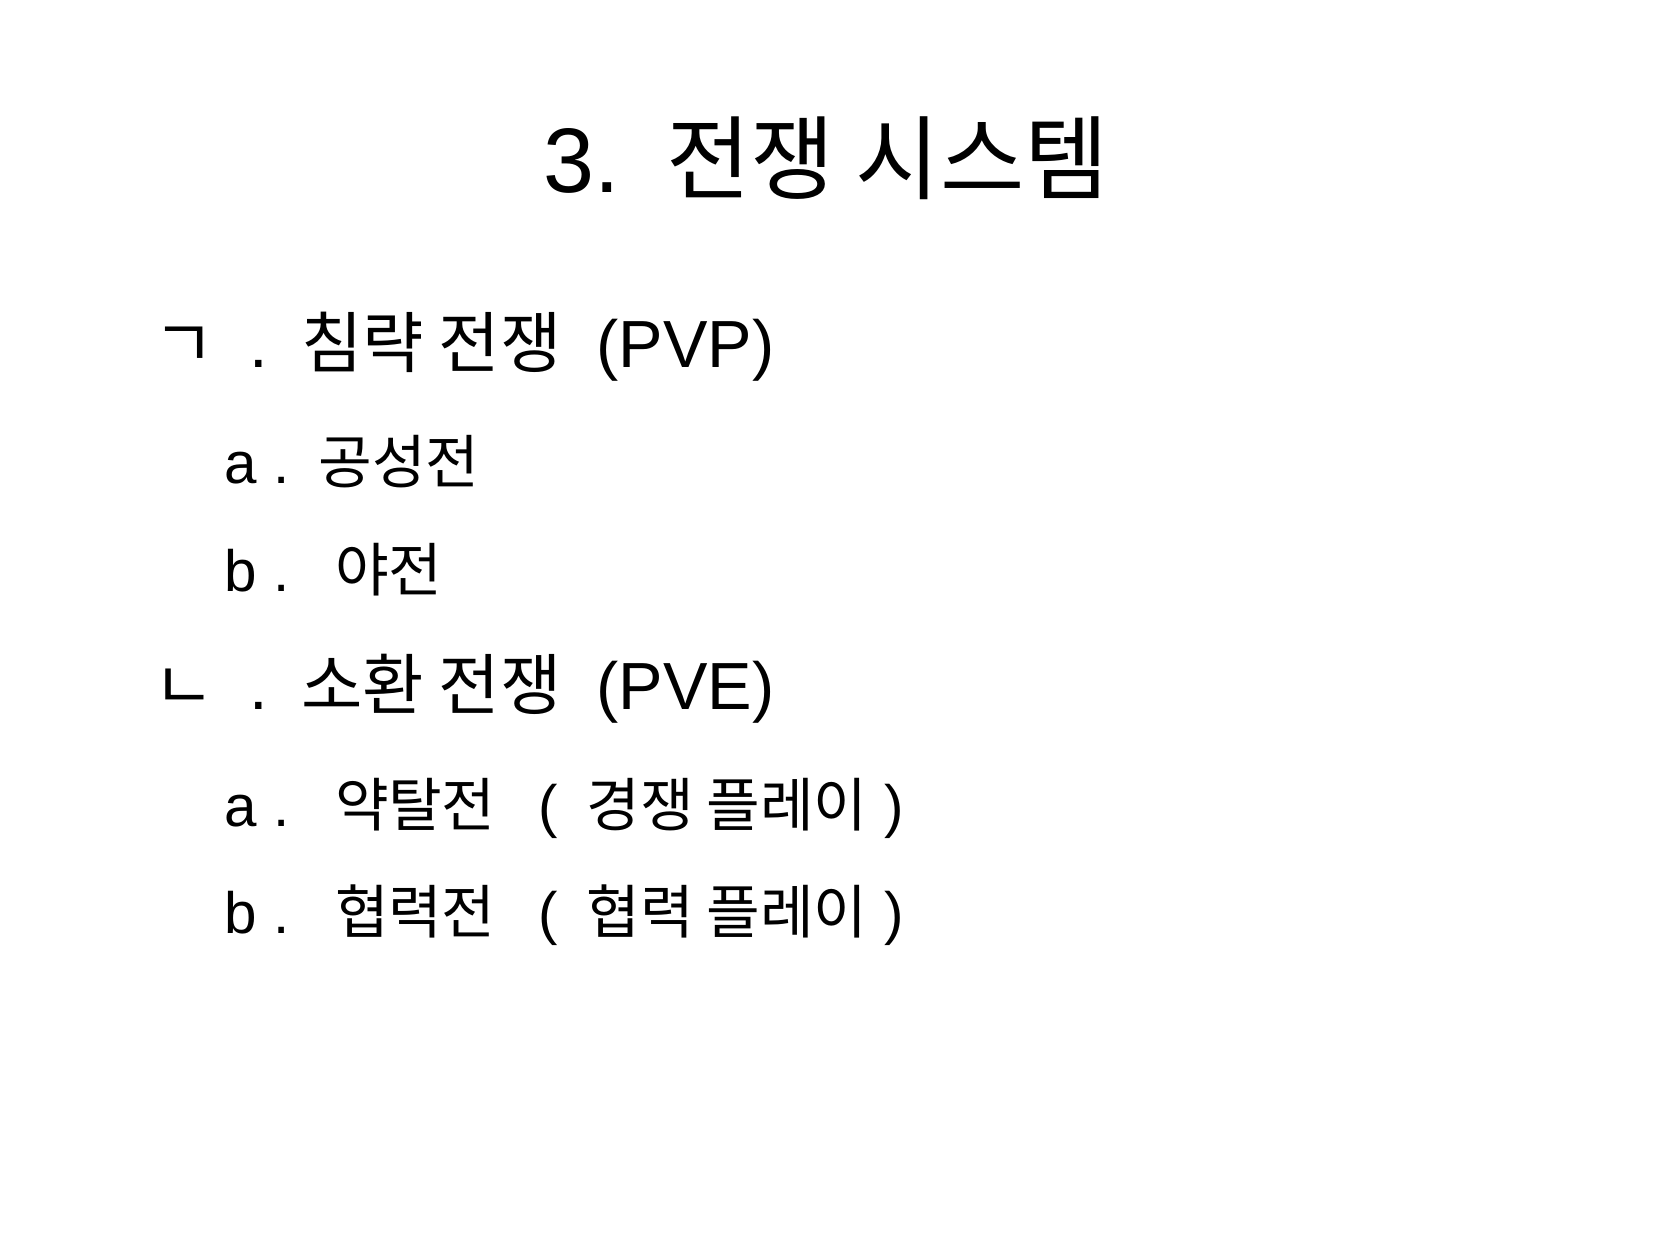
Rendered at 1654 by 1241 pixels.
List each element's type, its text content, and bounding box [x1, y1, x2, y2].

title 3. 전쟁 시스템 [82, 49, 1571, 257]
list ㄱ . 침략 전쟁 (PVP) a . 공성전 b . 야전 ㄴ . 소환 전쟁 (PVE) a . 약탈전 ( 경쟁 플레이) b . 협력전 ( 협력 플레이) [82, 290, 1571, 1010]
